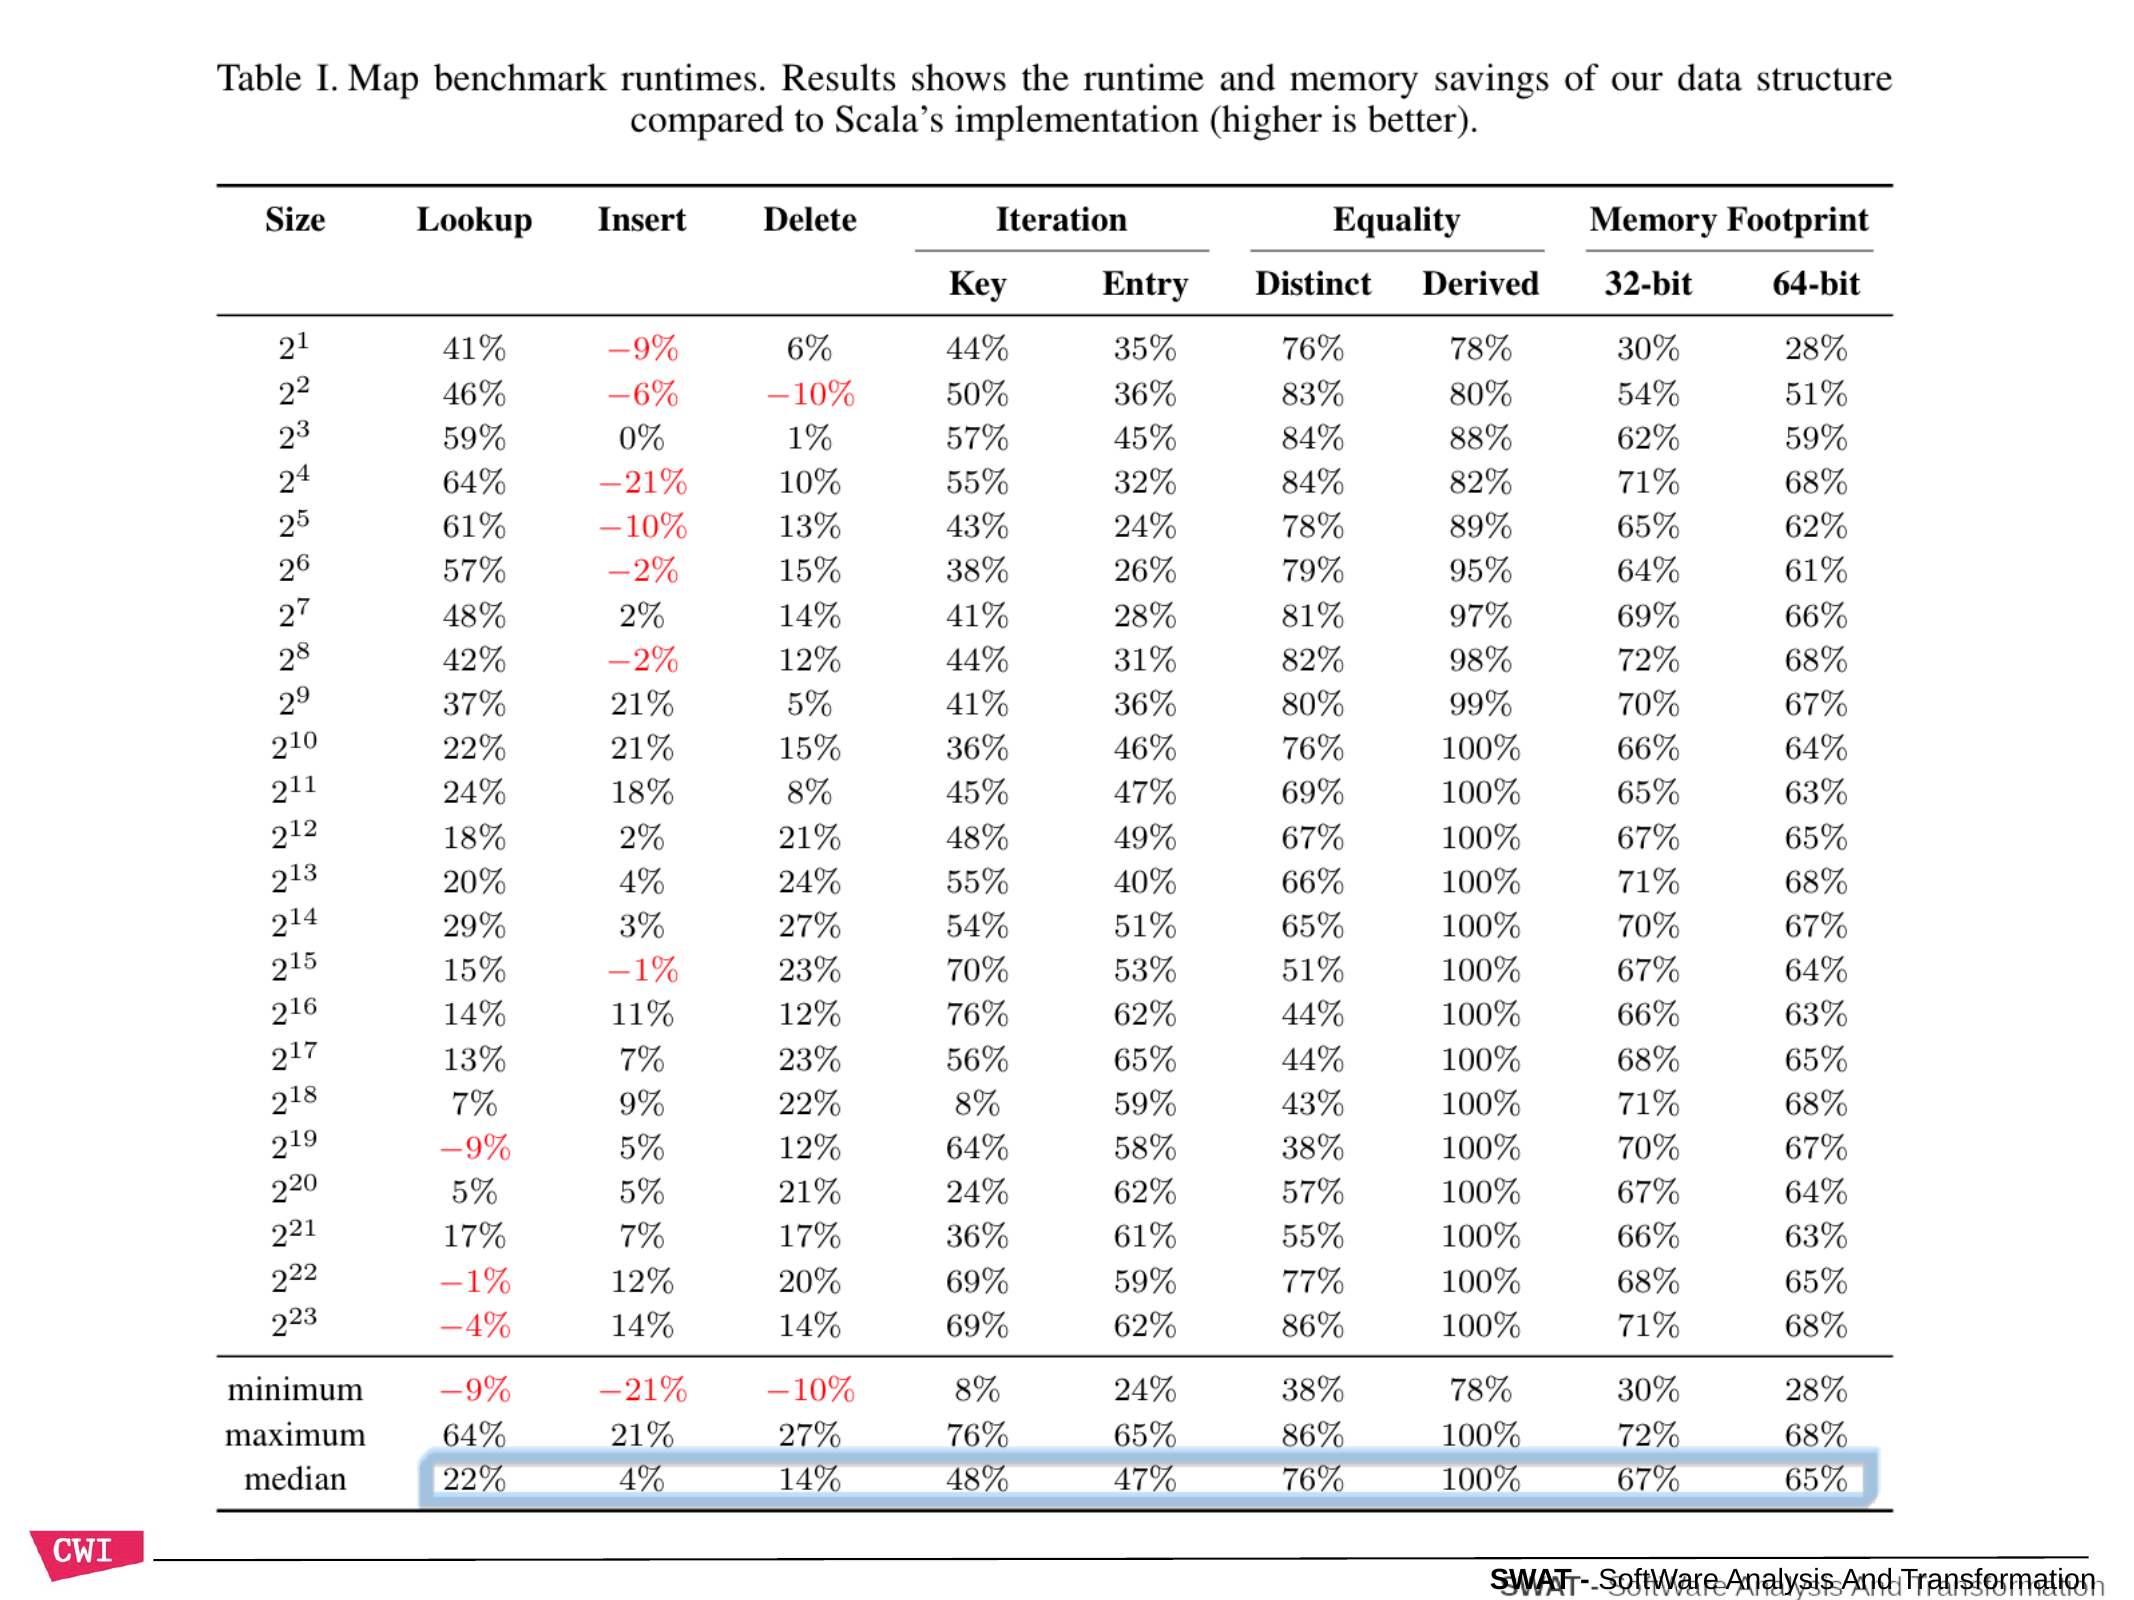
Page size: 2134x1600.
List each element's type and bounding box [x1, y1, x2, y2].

picture [16, 1517, 156, 1593]
picture [172, 29, 1942, 1526]
